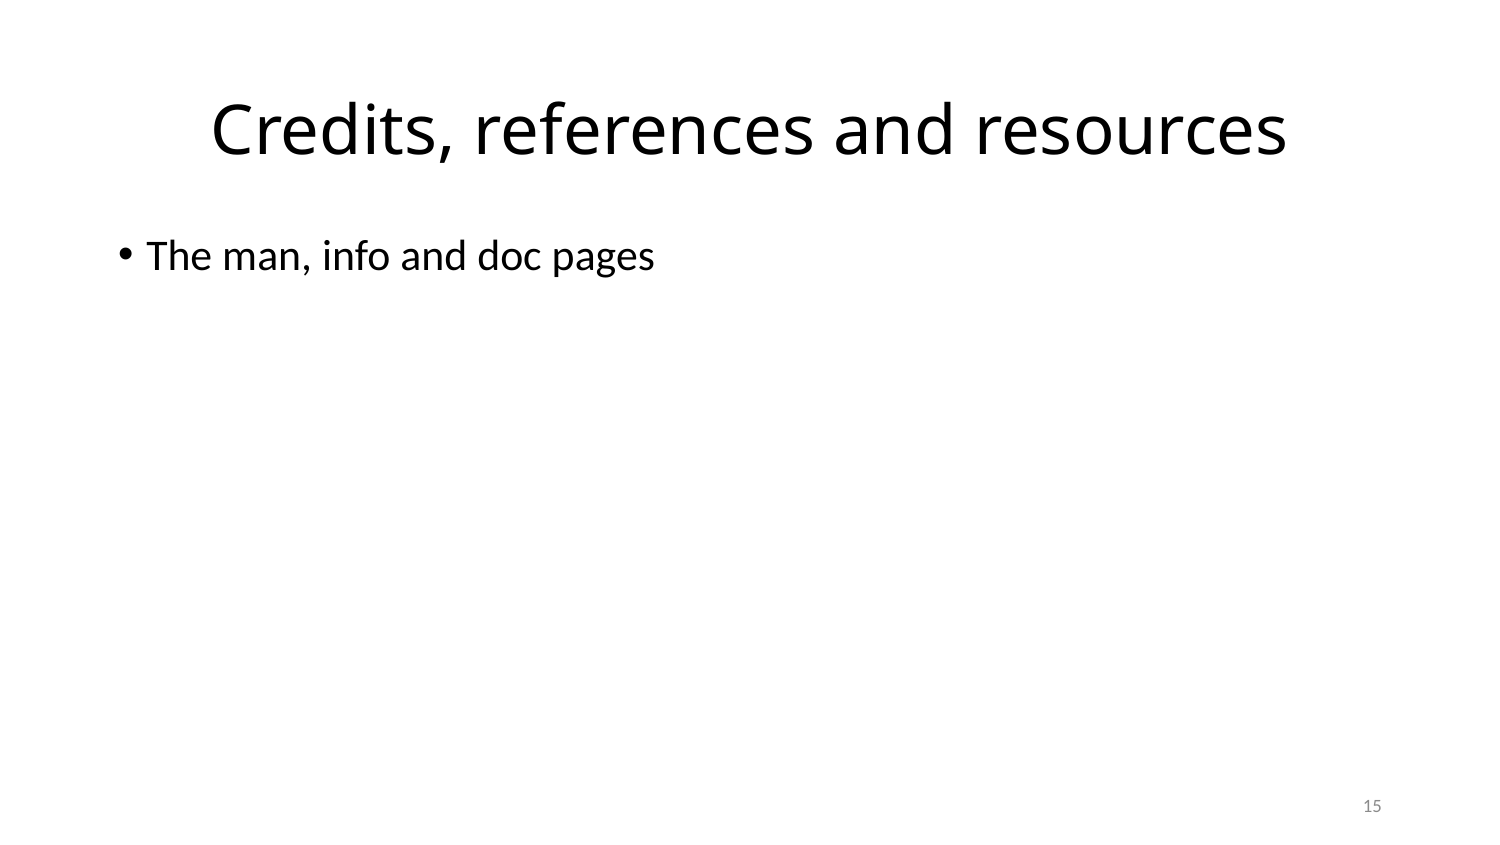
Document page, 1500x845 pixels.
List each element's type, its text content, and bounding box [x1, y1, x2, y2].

slide_number <number> [1059, 782, 1397, 828]
list The man, info and doc pages [103, 224, 1397, 761]
title Credits, references and resources [103, 44, 1397, 209]
